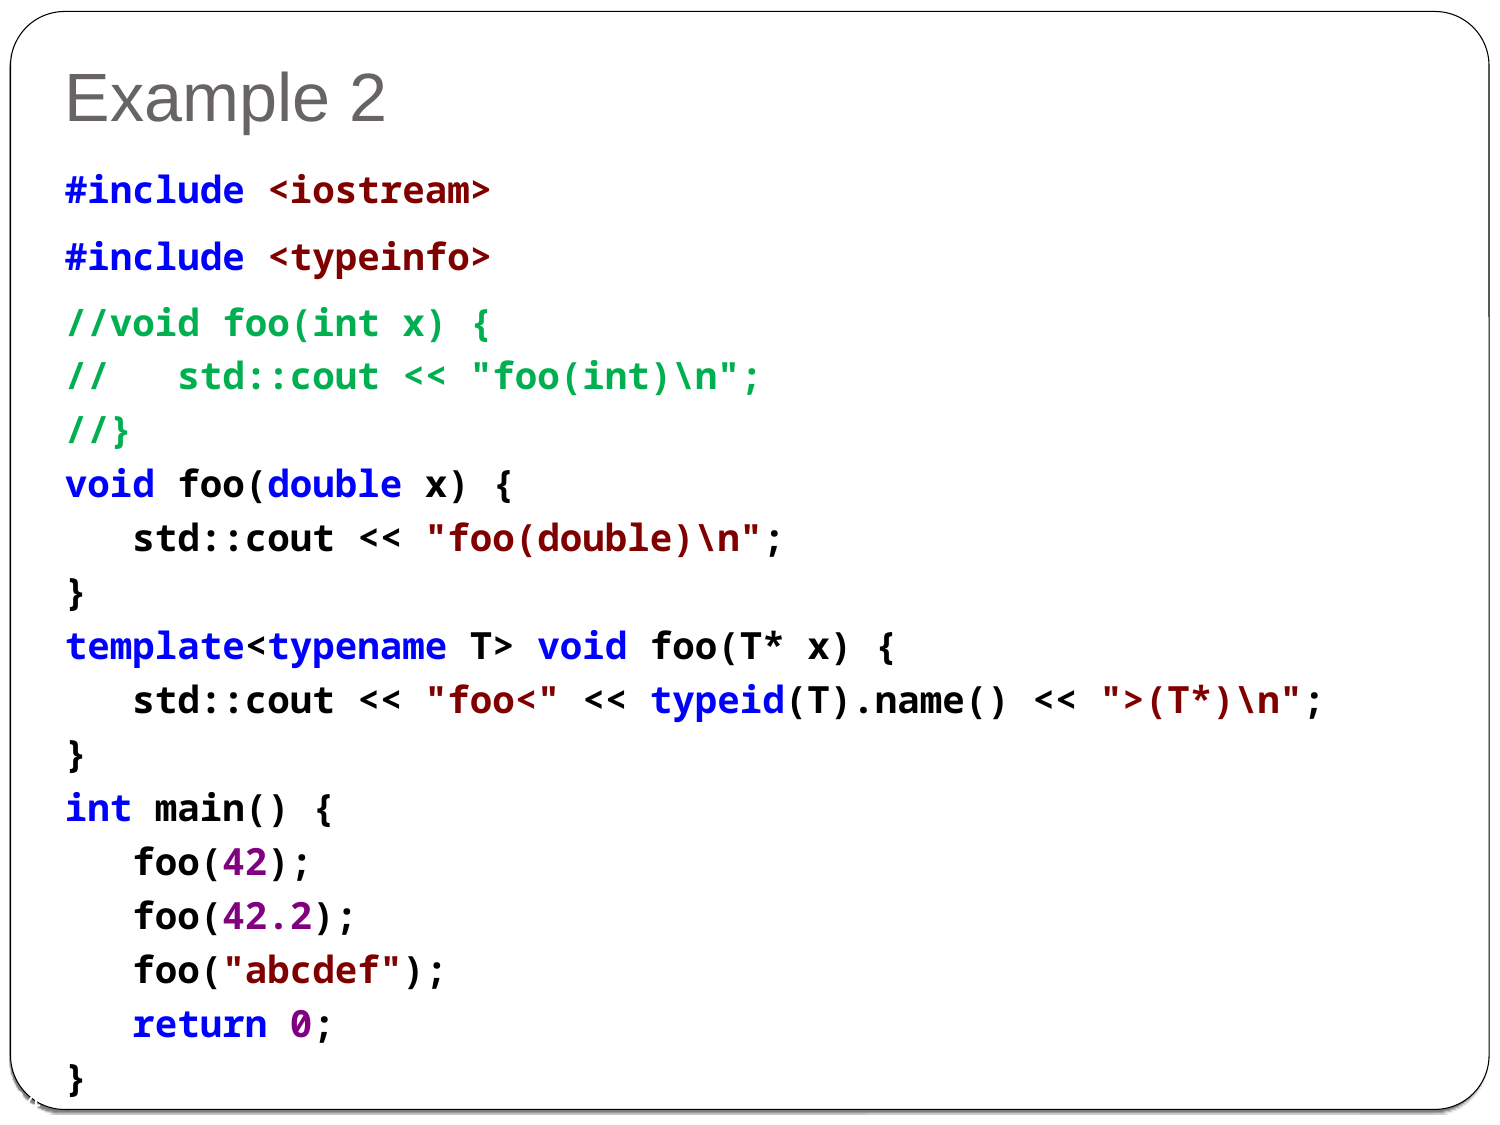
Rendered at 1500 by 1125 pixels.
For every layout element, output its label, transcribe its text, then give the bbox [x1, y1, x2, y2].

title Example 2 [50, 45, 1450, 149]
list #include <iostream> #include <typeinfo> //void foo(int x) { // std::cout << "foo(int)\n"; //} void foo(double x) { std::cout << "foo(double)\n"; } template<typename T> void foo(T* x) { std::cout << "foo<" << typeid(T).name() << ">(T*)\n"; } int main() { foo(42); foo(42.2); foo("abcdef"); return 0; } [50, 149, 1450, 1088]
slide_number <number> [0, 1074, 50, 1125]
